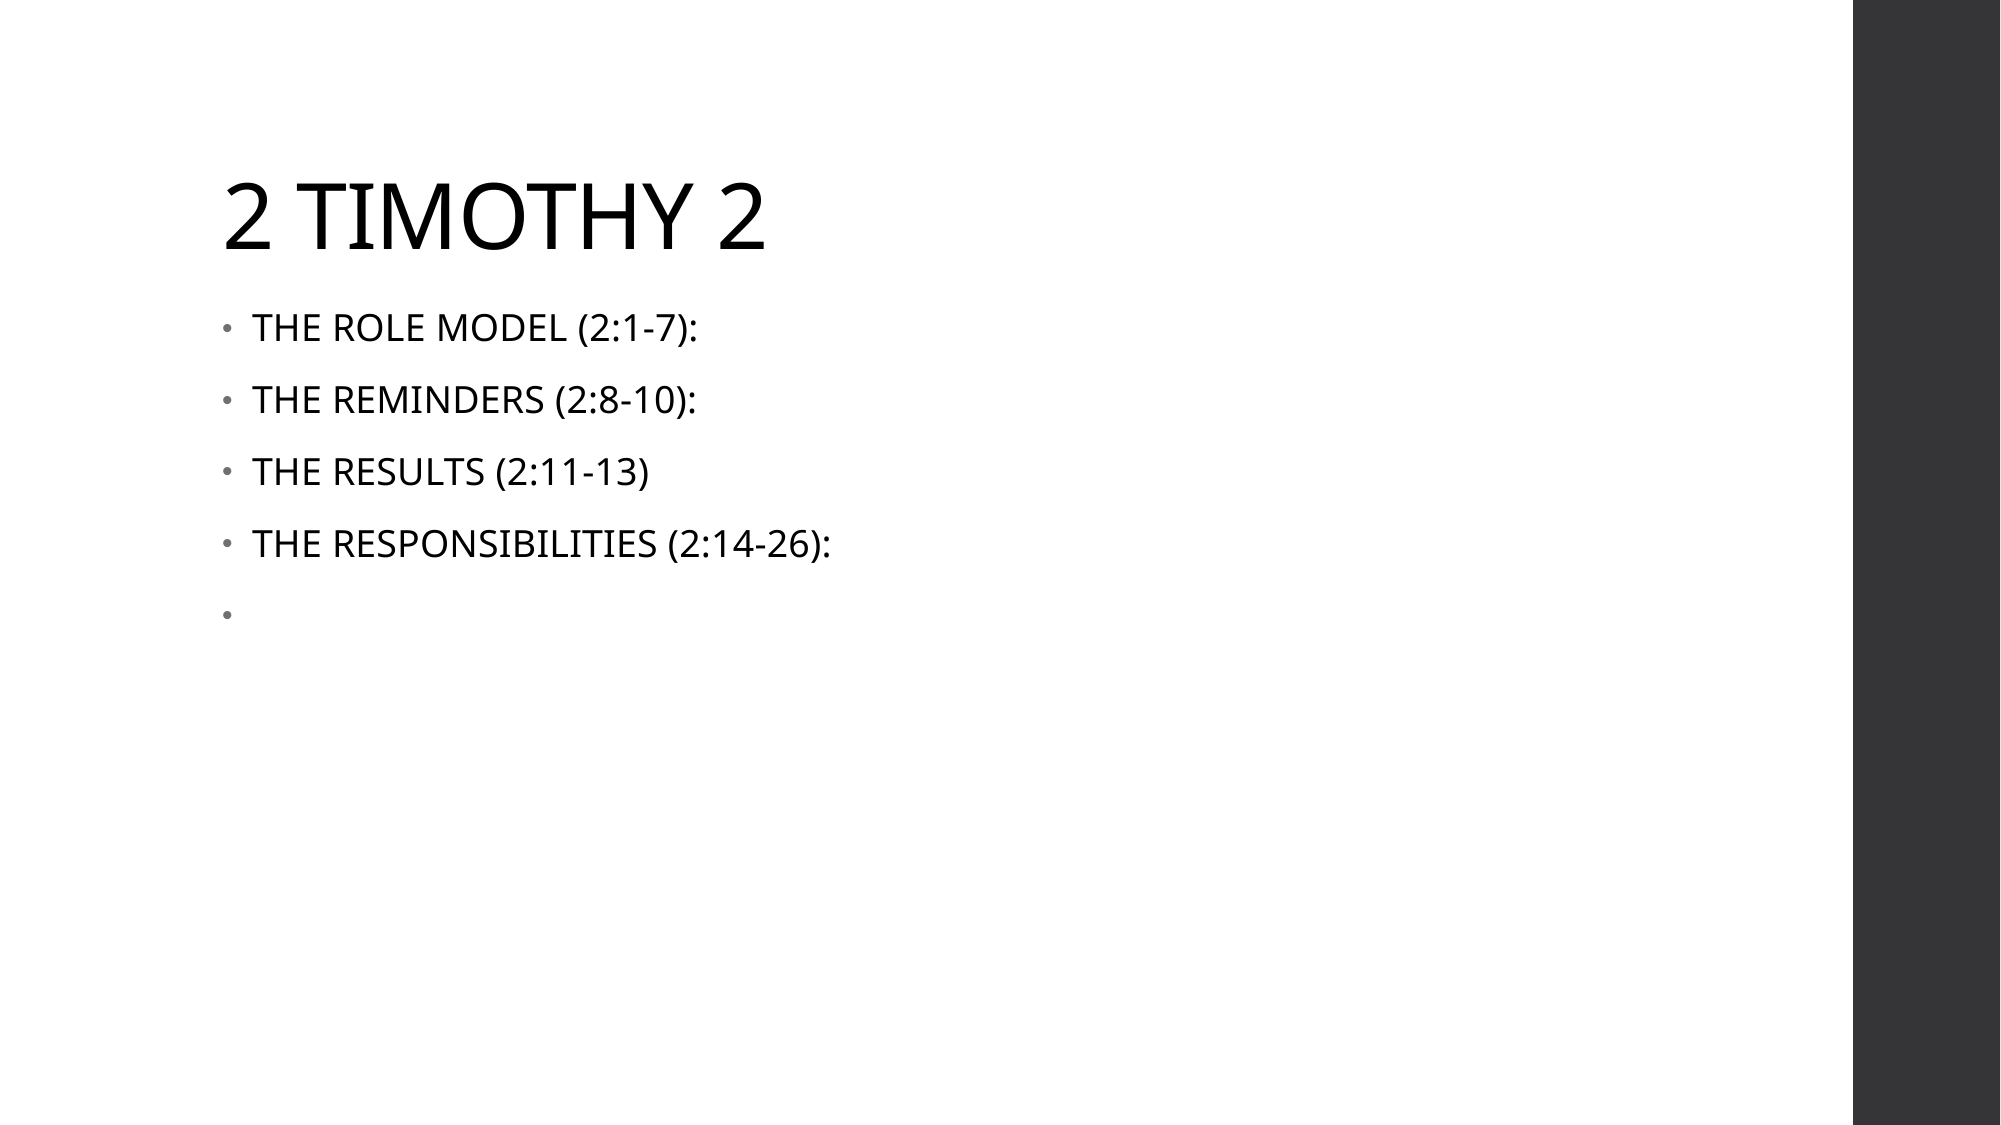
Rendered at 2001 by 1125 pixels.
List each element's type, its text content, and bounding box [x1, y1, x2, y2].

title 2 TIMOTHY 2 [206, 60, 1797, 278]
list THE ROLE MODEL (2:1-7): THE REMINDERS (2:8-10): THE RESULTS (2:11-13) THE RESPONSIBILITIES (2:14-26): [206, 299, 1617, 1014]
